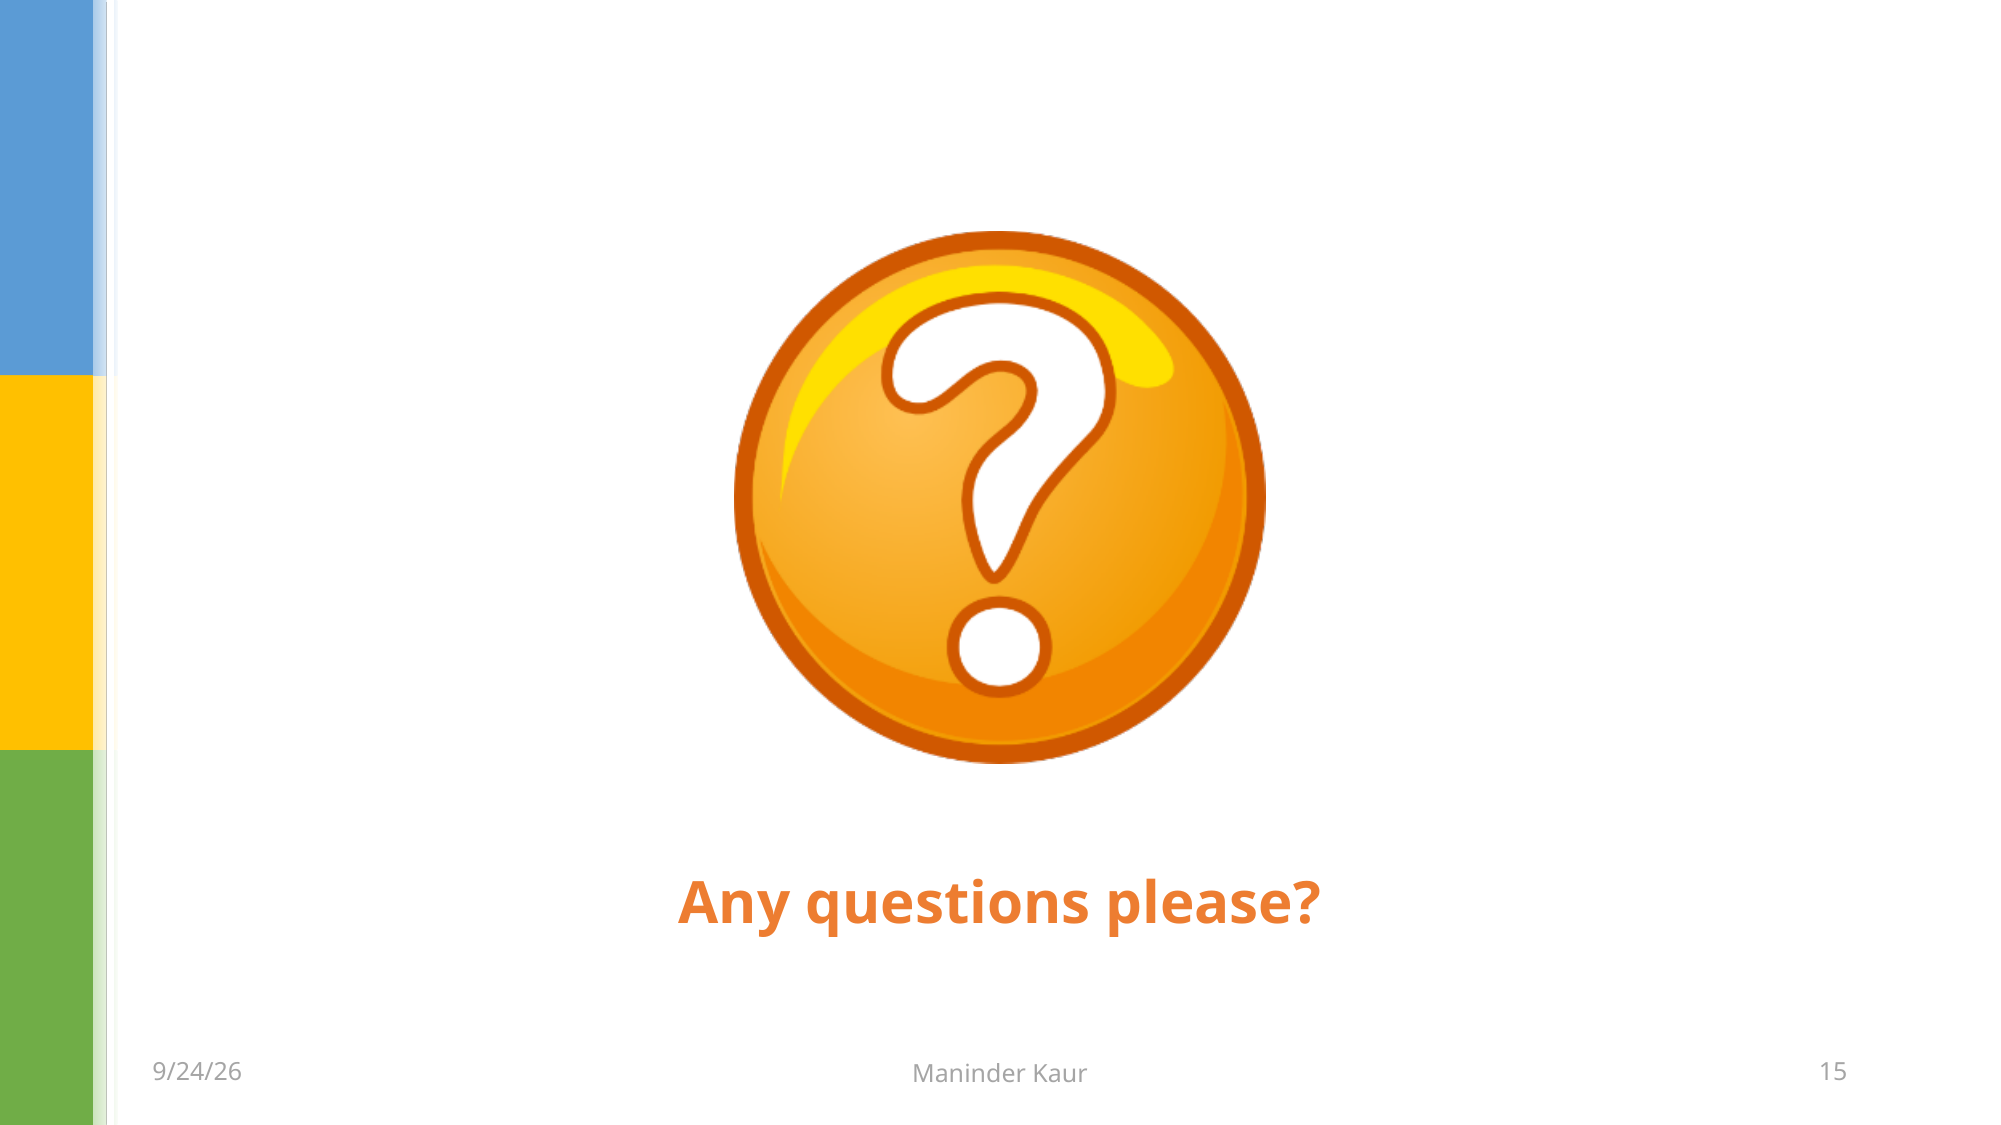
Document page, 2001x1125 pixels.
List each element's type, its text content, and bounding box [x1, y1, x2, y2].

slide_number 1/21/15 [137, 1042, 675, 1103]
picture [734, 231, 1266, 764]
footer Maninder Kaur [762, 1042, 1238, 1103]
text_box Any questions please? [612, 857, 1388, 985]
slide_number <number> [1325, 1042, 1863, 1103]
